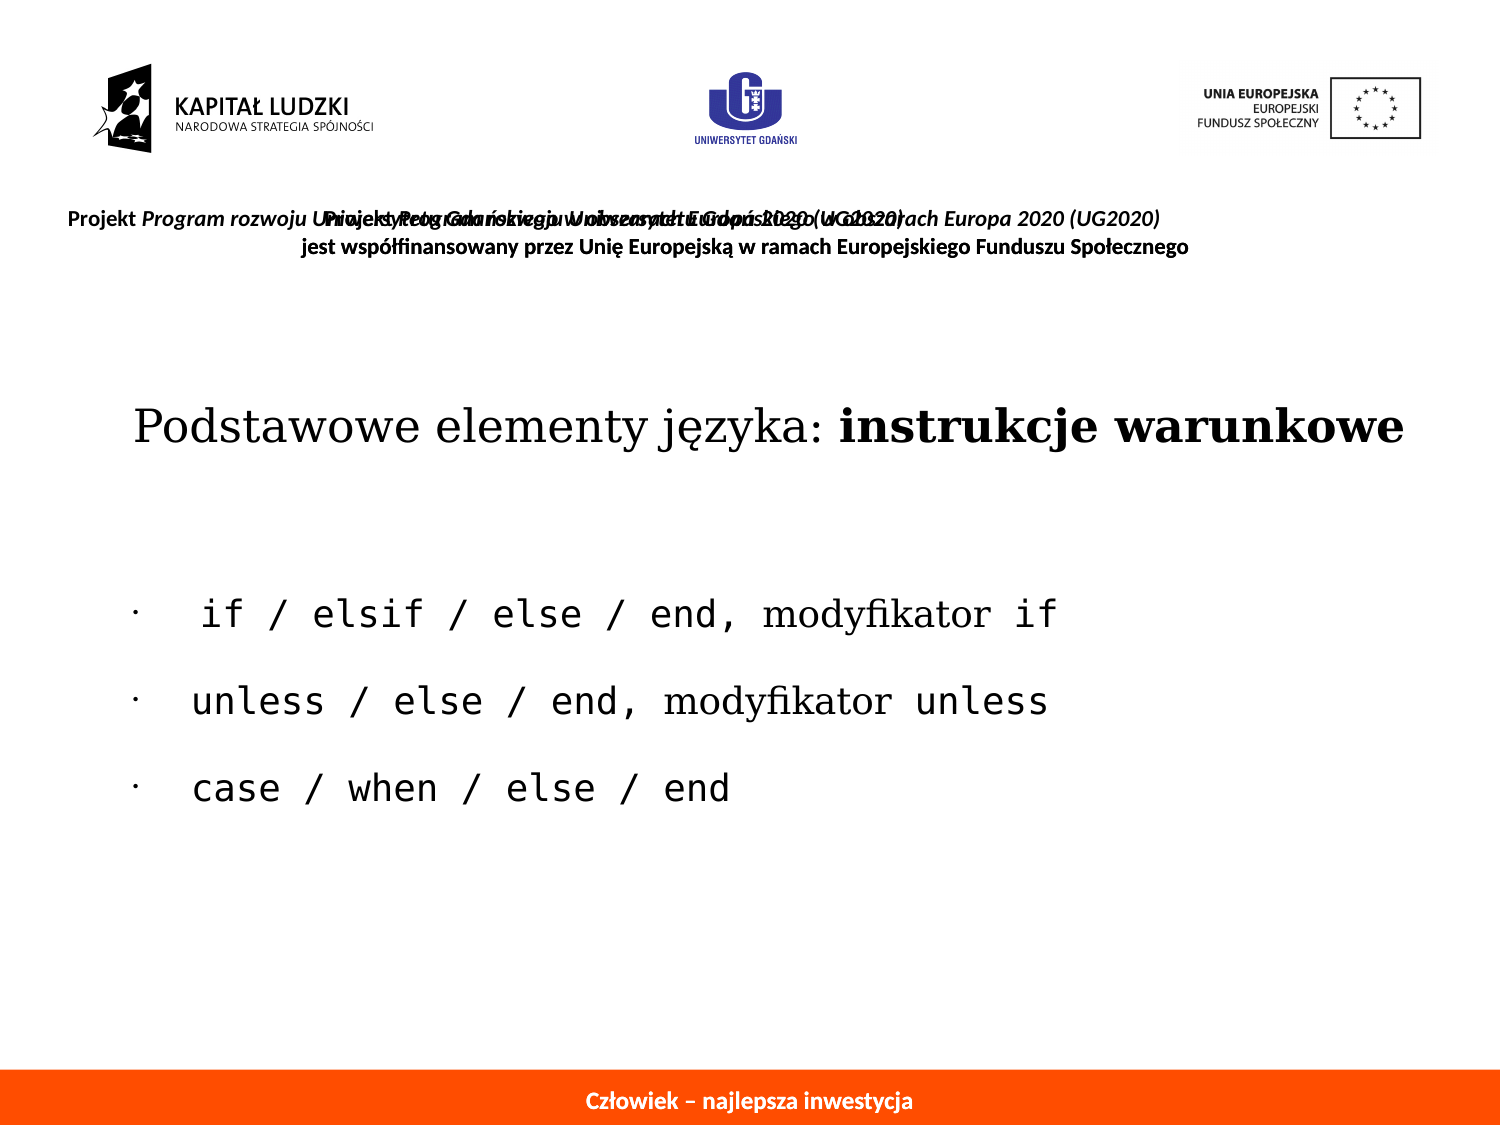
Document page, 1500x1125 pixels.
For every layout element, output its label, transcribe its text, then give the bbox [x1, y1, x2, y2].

picture [1179, 60, 1439, 156]
text_box Podstawowe elementy języka: instrukcje warunkowe [118, 392, 1421, 461]
picture [692, 69, 800, 147]
text_box Projekt Program rozwoju Uniwersytetu Gdańskiego w obszarach Europa 2020 (UG2020) jest współfinansowany przez Unię Europejską w ramach Europejskiego Funduszu Społecznego [53, 196, 1439, 267]
text_box Człowiek – najlepsza inwestycja [0, 1069, 1500, 1125]
picture [53, 19, 418, 196]
text_box if / elsif / else / end, modyfikator if unless / else / end, modyfikator unless case / when / else / end [118, 543, 1074, 860]
